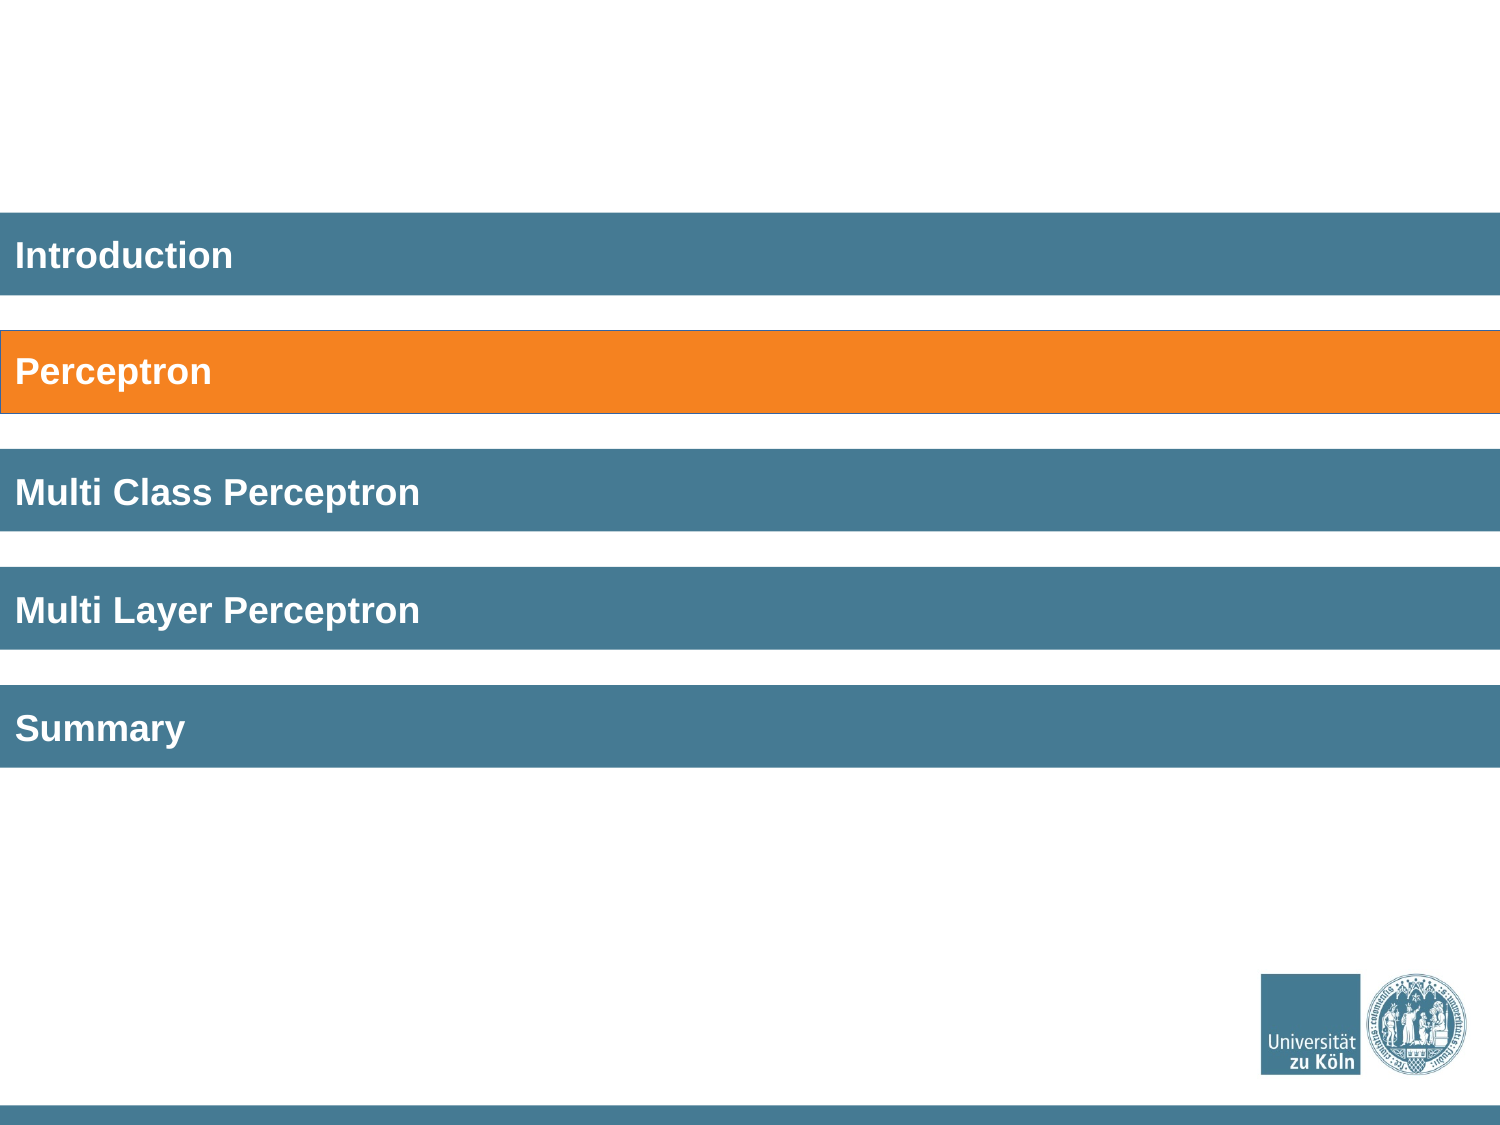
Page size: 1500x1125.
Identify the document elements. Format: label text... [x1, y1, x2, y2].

picture [1257, 969, 1471, 1079]
text_box Perceptron [0, 330, 1500, 414]
